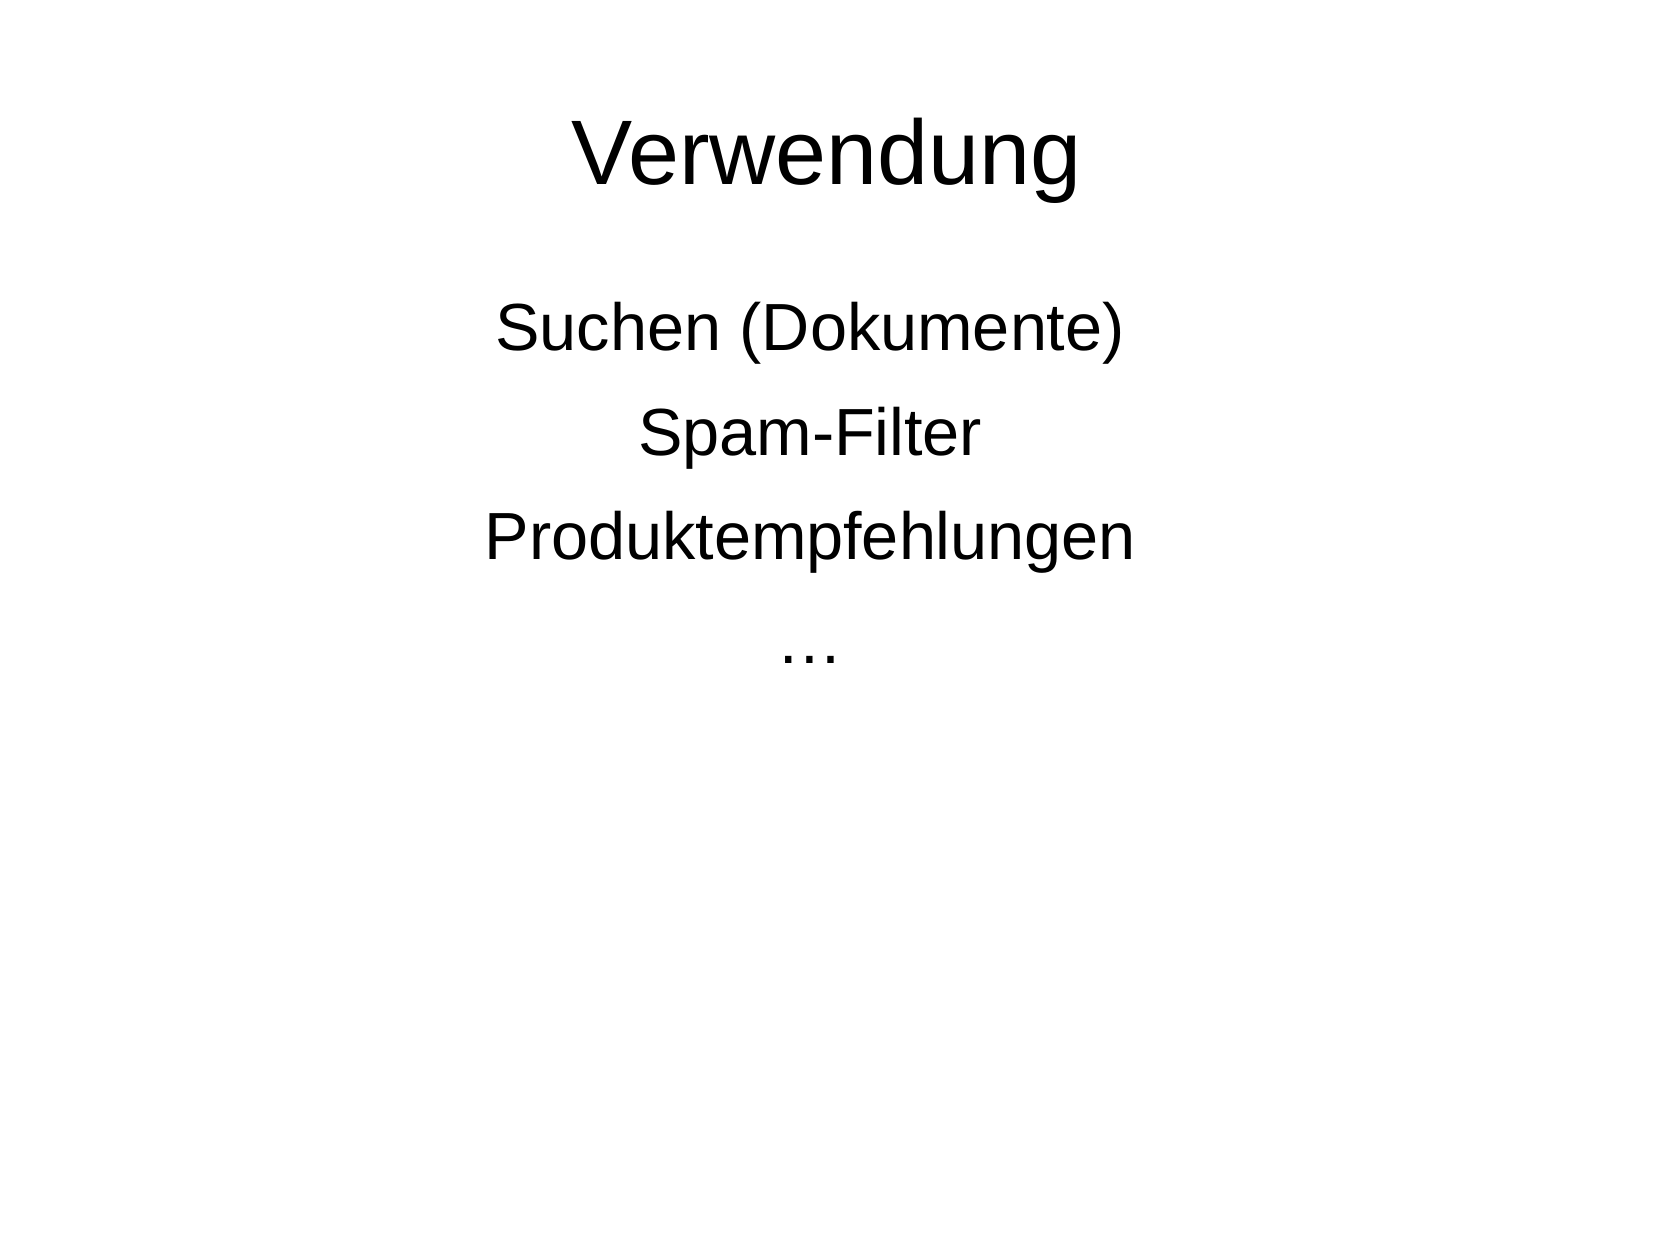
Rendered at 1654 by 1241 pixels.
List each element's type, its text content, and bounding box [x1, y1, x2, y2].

title Verwendung [82, 49, 1571, 257]
list Suchen (Dokumente) Spam-Filter Produktempfehlungen … [82, 290, 1538, 1010]
